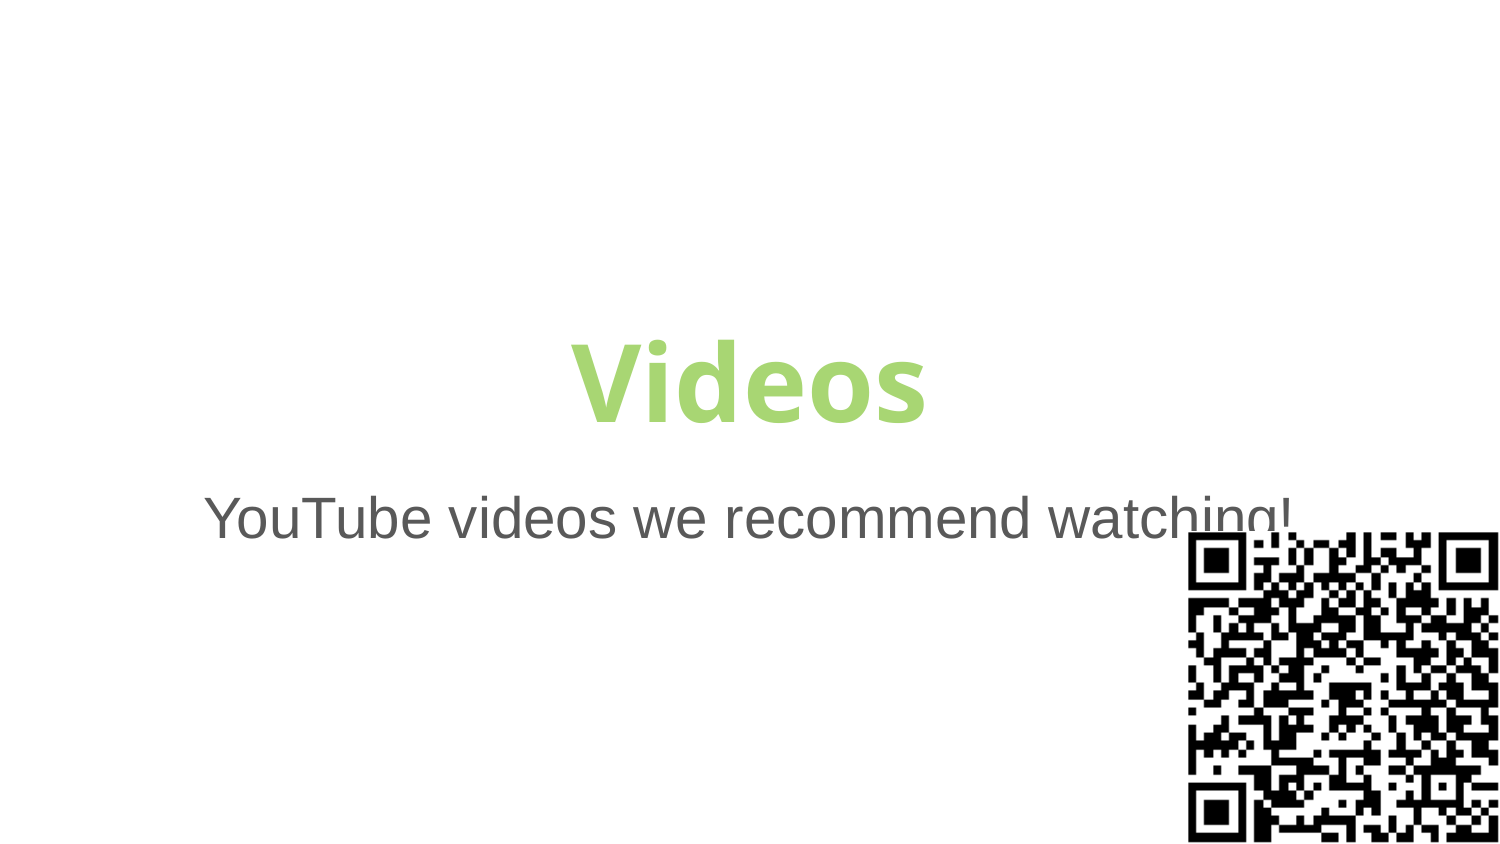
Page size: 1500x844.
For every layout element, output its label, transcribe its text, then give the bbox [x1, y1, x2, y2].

picture [1187, 531, 1500, 844]
title Videos [51, 122, 1449, 459]
subtitle YouTube videos we recommend watching! [51, 464, 1449, 595]
